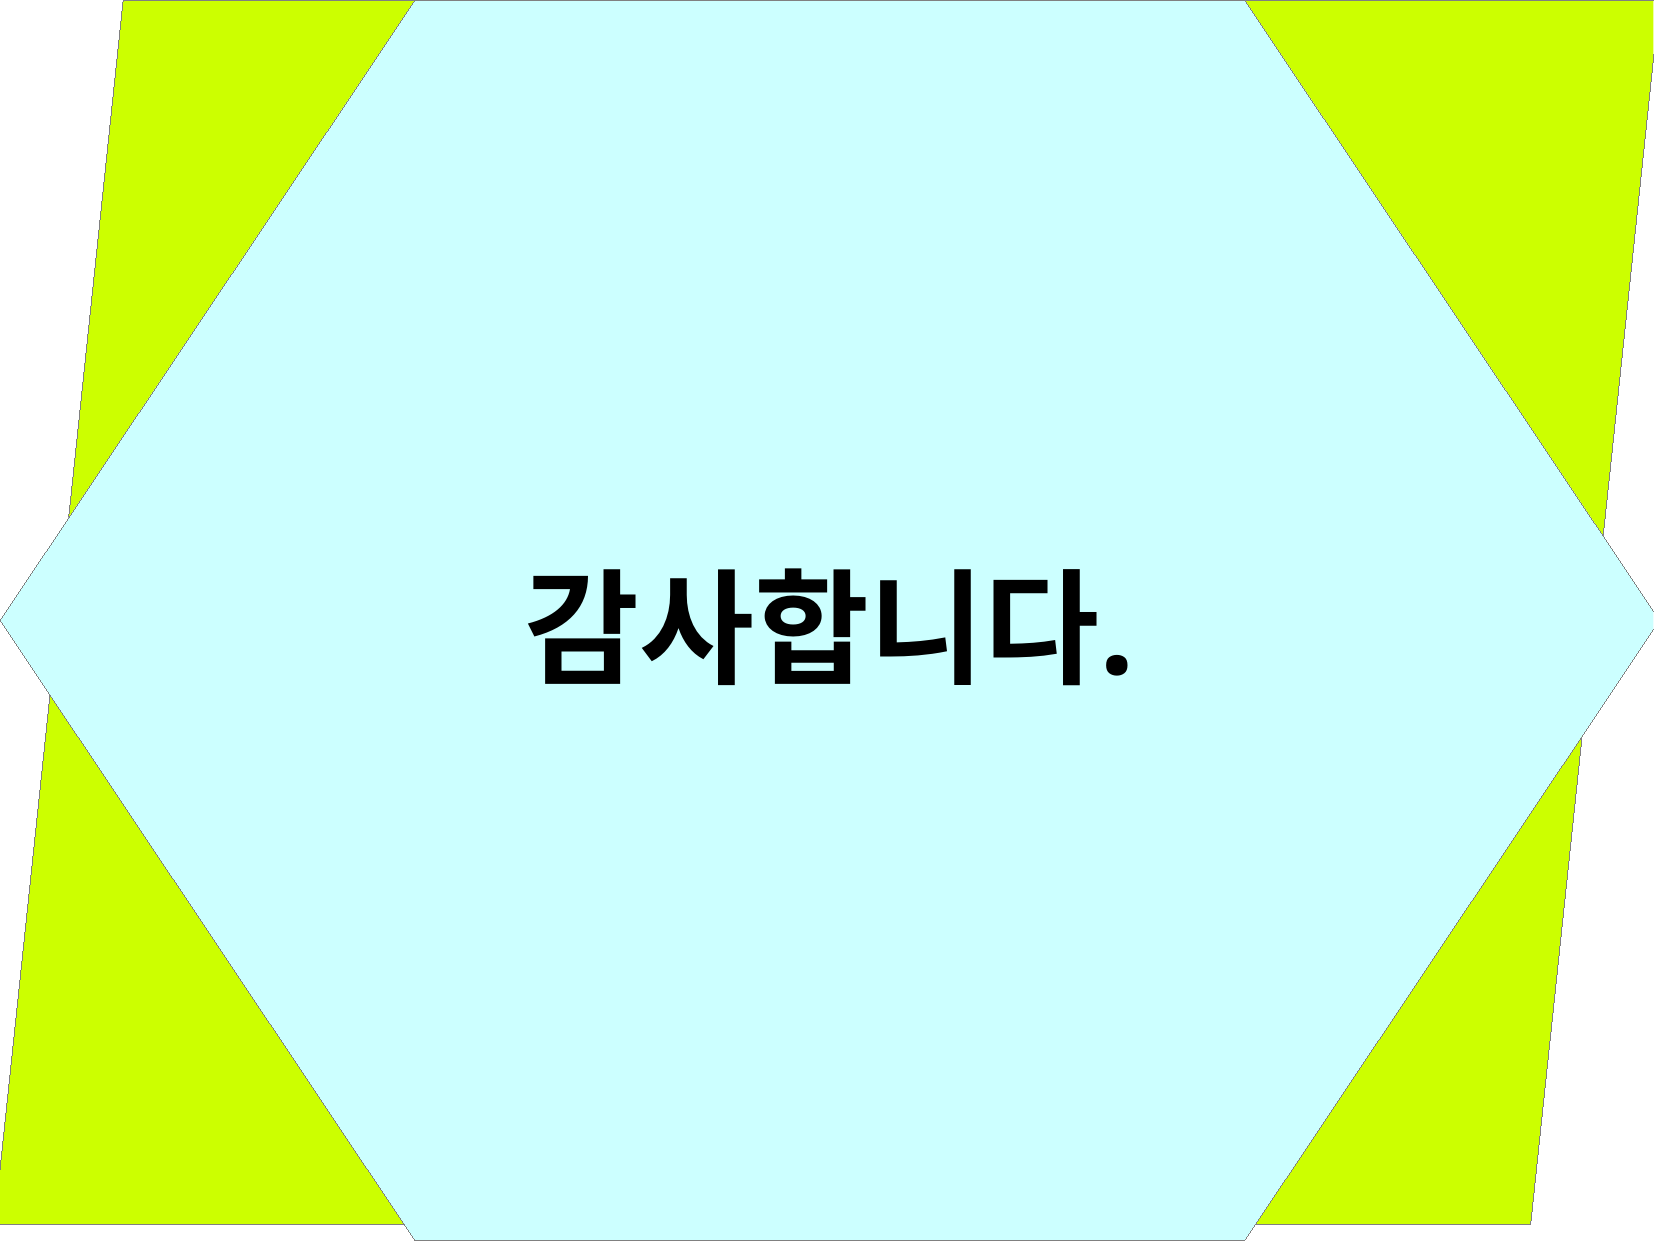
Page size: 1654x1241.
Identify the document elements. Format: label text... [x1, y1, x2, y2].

text_box [0, 695, 404, 1225]
text_box [1246, 0, 1654, 535]
text_box 감사합니다. [0, 0, 1654, 1241]
text_box [68, 0, 414, 517]
text_box [1256, 738, 1582, 1225]
